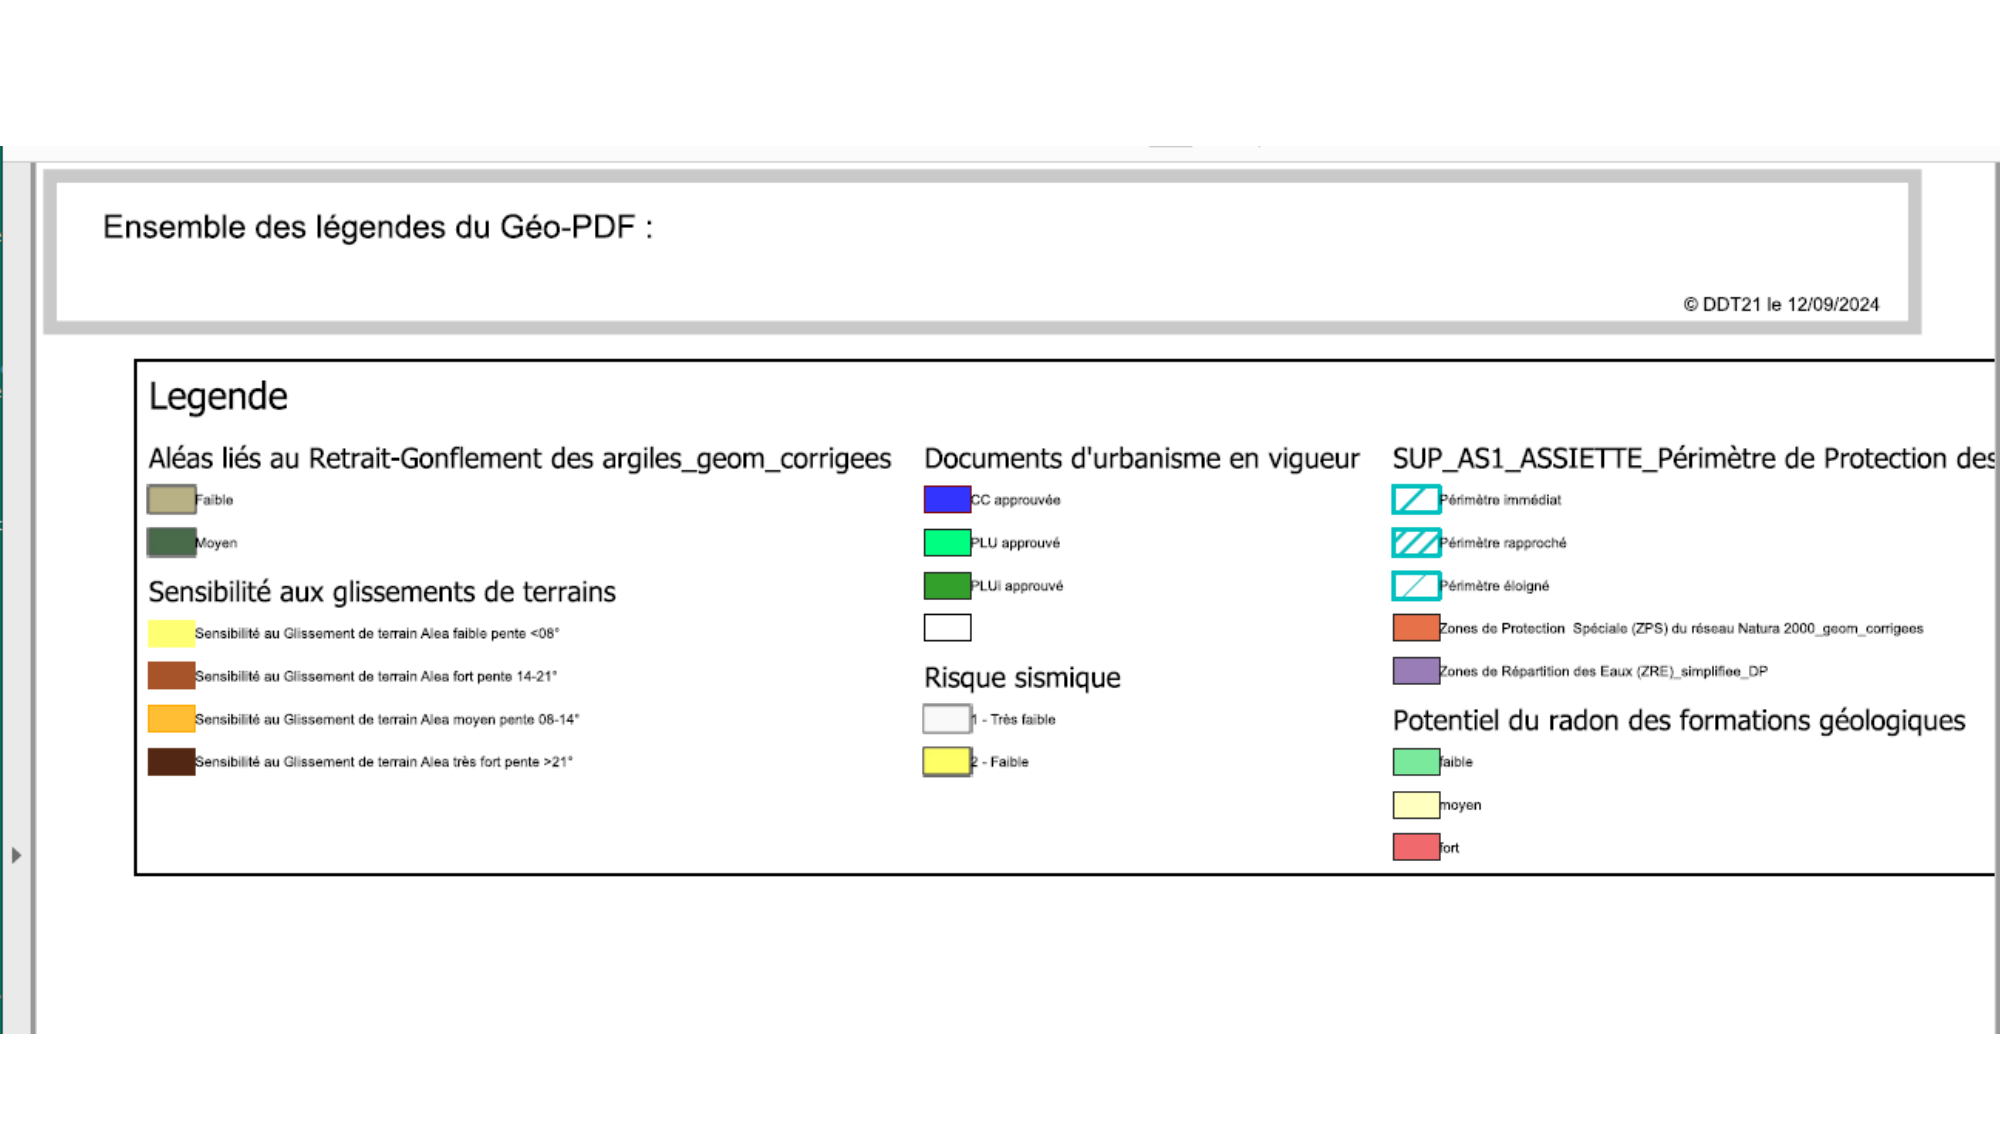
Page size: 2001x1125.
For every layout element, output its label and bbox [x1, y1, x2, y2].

picture [0, 146, 2000, 1034]
